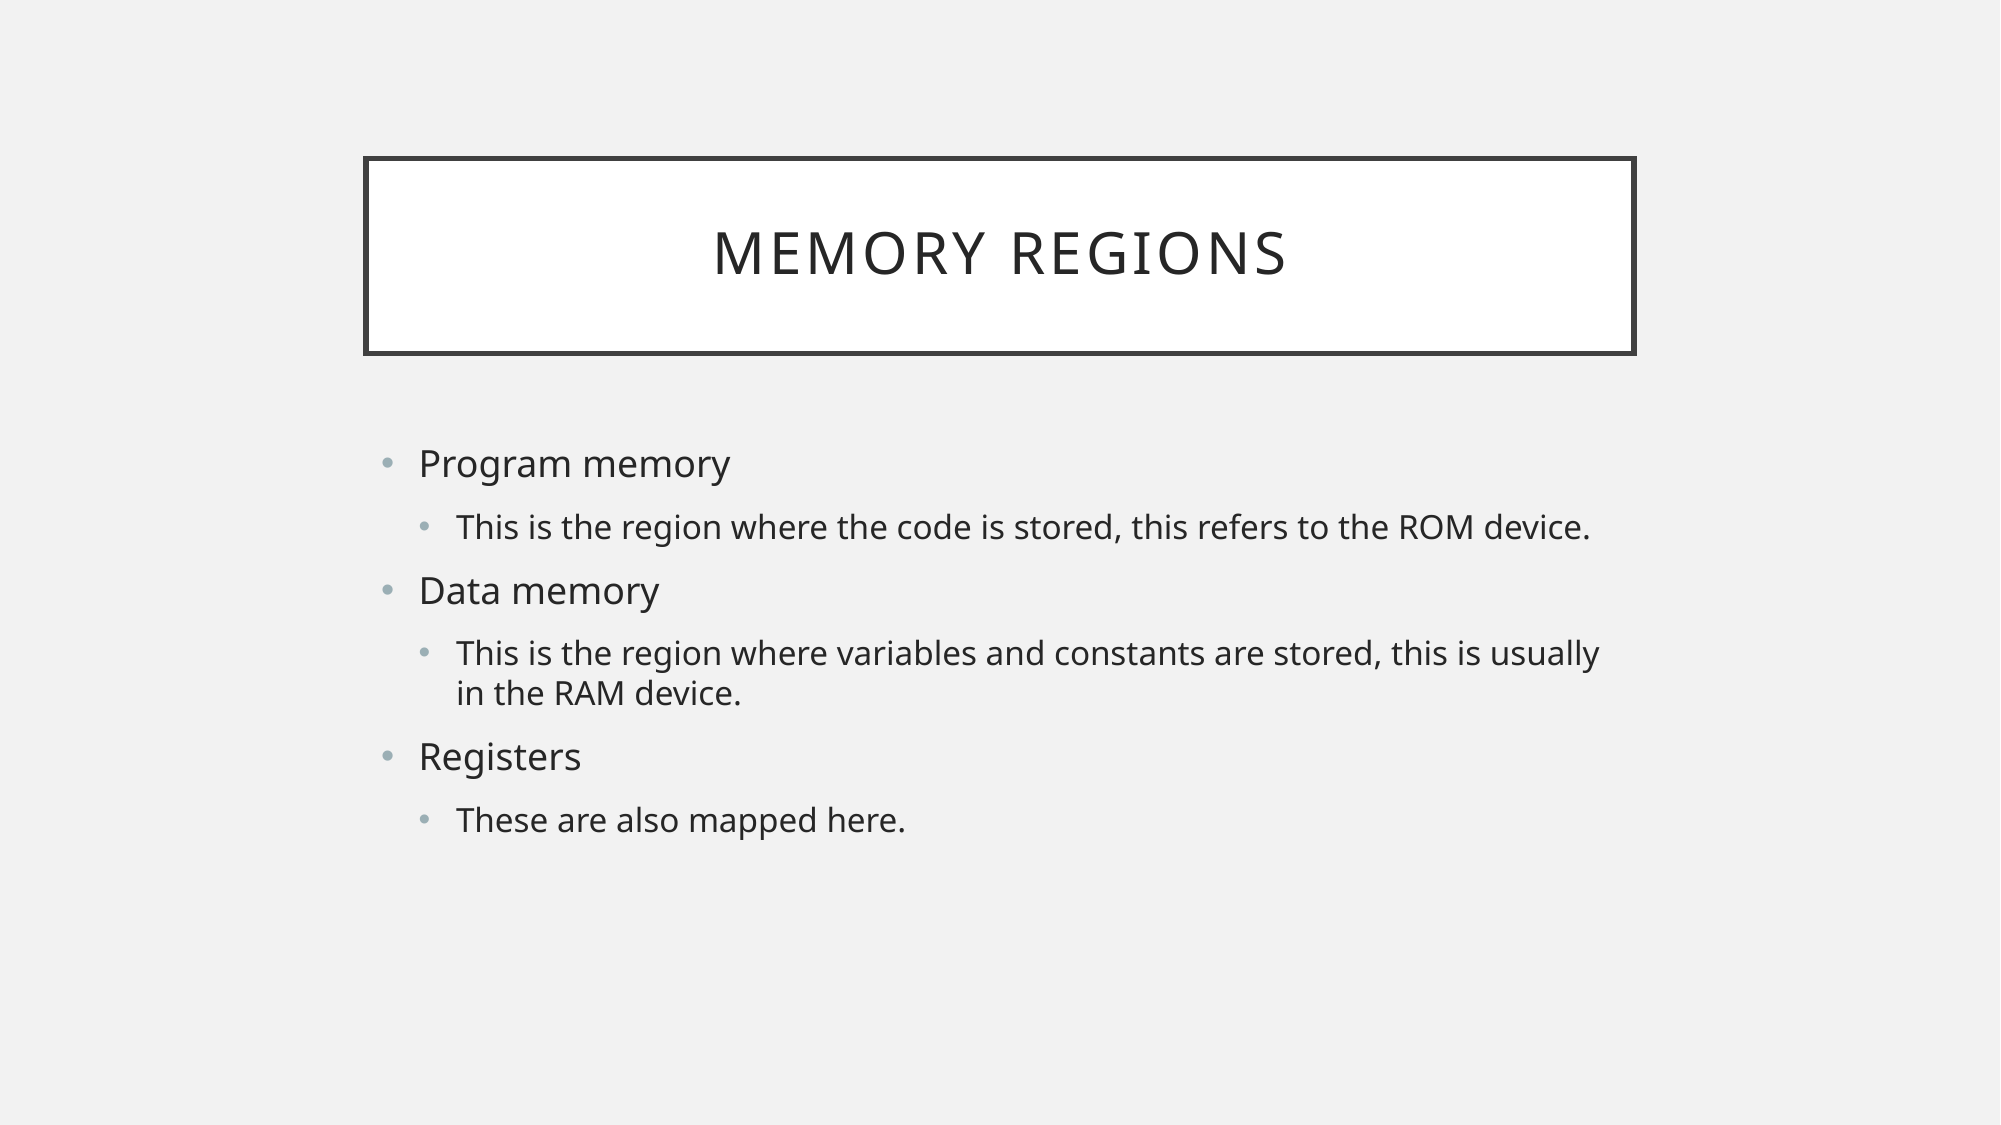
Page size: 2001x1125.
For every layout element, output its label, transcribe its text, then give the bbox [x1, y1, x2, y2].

list Program memory This is the region where the code is stored, this refers to the ROM device. Data memory This is the region where variables and constants are stored, this is usually in the RAM device. Registers These are also mapped here. [366, 432, 1634, 942]
title Memory regions [366, 158, 1634, 354]
